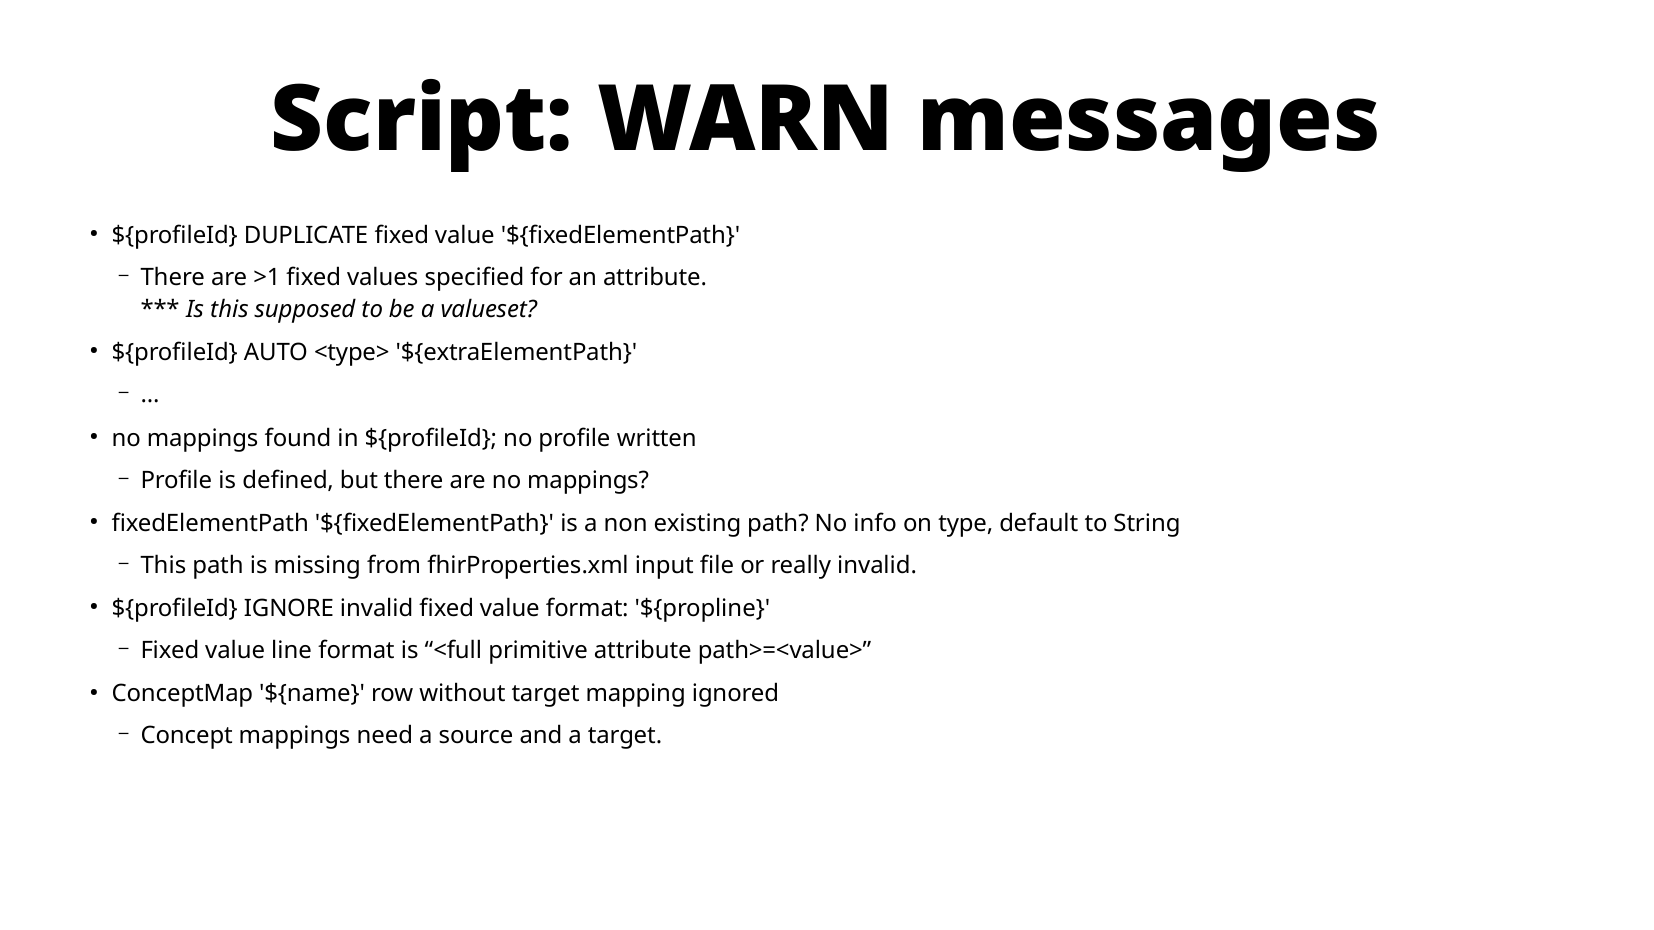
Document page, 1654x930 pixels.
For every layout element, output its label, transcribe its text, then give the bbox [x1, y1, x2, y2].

title Script: WARN messages [82, 37, 1571, 193]
list ${profileId} DUPLICATE fixed value '${fixedElementPath}' There are >1 fixed values specified for an attribute. *** Is this supposed to be a valueset? ${profileId} AUTO <type> '${extraElementPath}' ... no mappings found in ${profileId}; no profile written Profile is defined, but there are no mappings? fixedElementPath '${fixedElementPath}' is a non existing path? No info on type, default to String This path is missing from fhirProperties.xml input file or really invalid. ${profileId} IGNORE invalid fixed value format: '${propline}' Fixed value line format is “<full primitive attribute path>=<value>” ConceptMap '${name}' row without target mapping ignored Concept mappings need a source and a target. [82, 217, 1571, 757]
